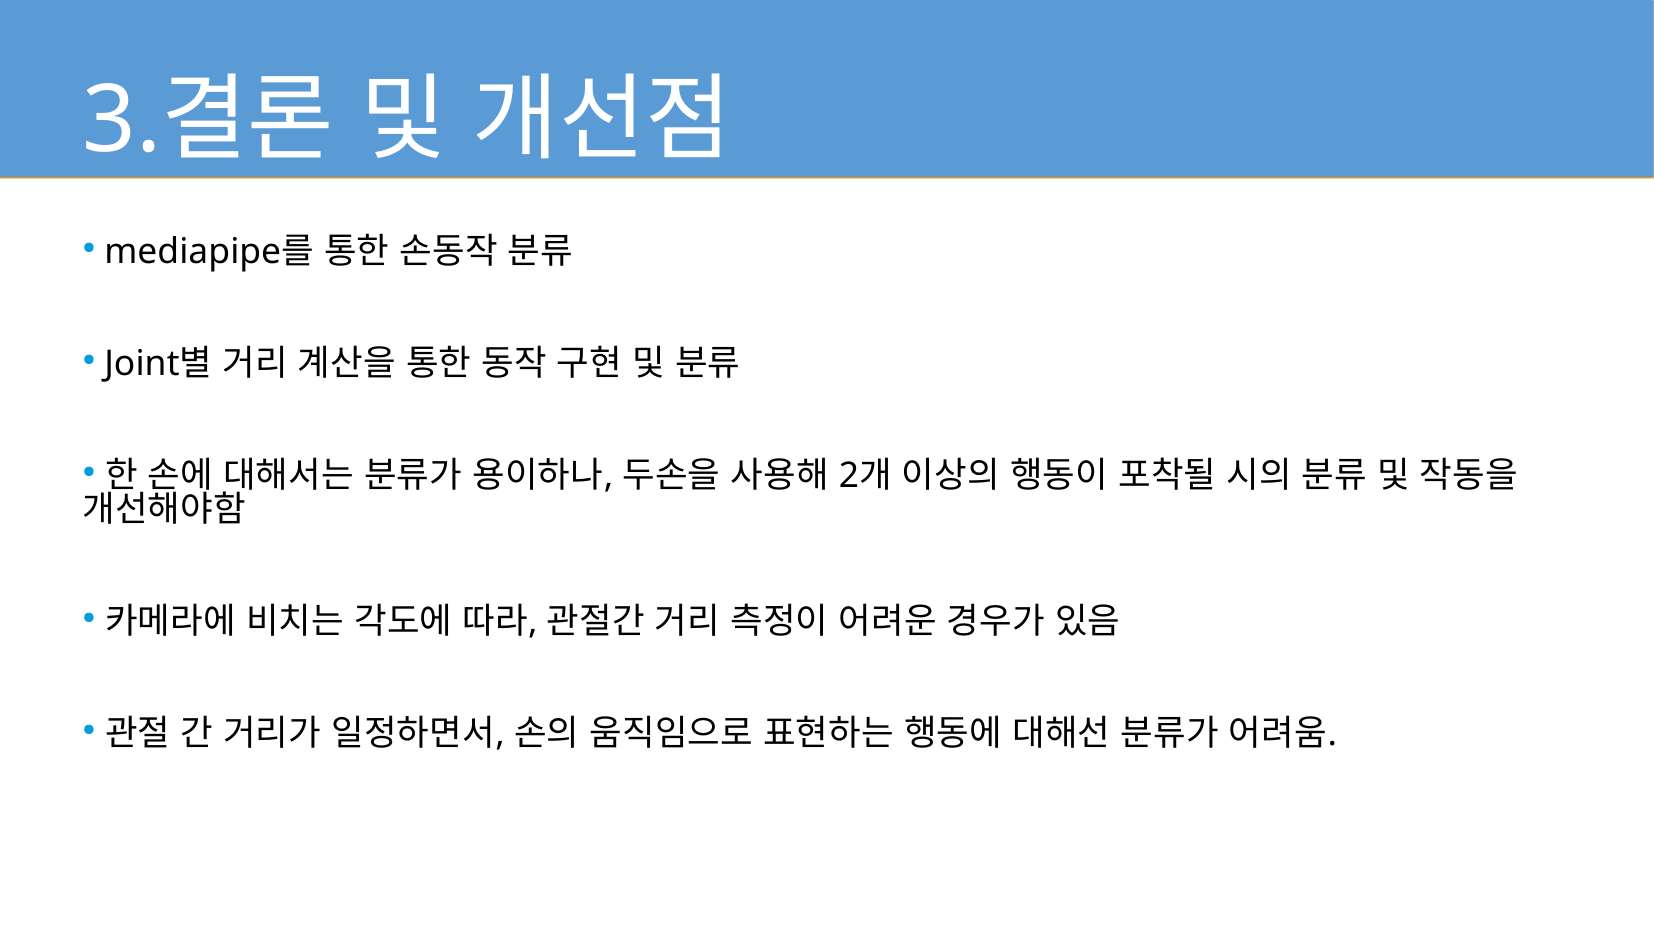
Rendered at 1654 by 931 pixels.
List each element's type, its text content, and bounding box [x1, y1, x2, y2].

title 3.결론 및 개선점 [82, 14, 1571, 171]
list mediapipe를 통한 손동작 분류 Joint별 거리 계산을 통한 동작 구현 및 분류 한 손에 대해서는 분류가 용이하나, 두손을 사용해 2개 이상의 행동이 포착될 시의 분류 및 작동을 개선해야함 카메라에 비치는 각도에 따라, 관절간 거리 측정이 어려운 경우가 있음 관절 간 거리가 일정하면서, 손의 움직임으로 표현하는 행동에 대해선 분류가 어려움. [82, 236, 1563, 811]
